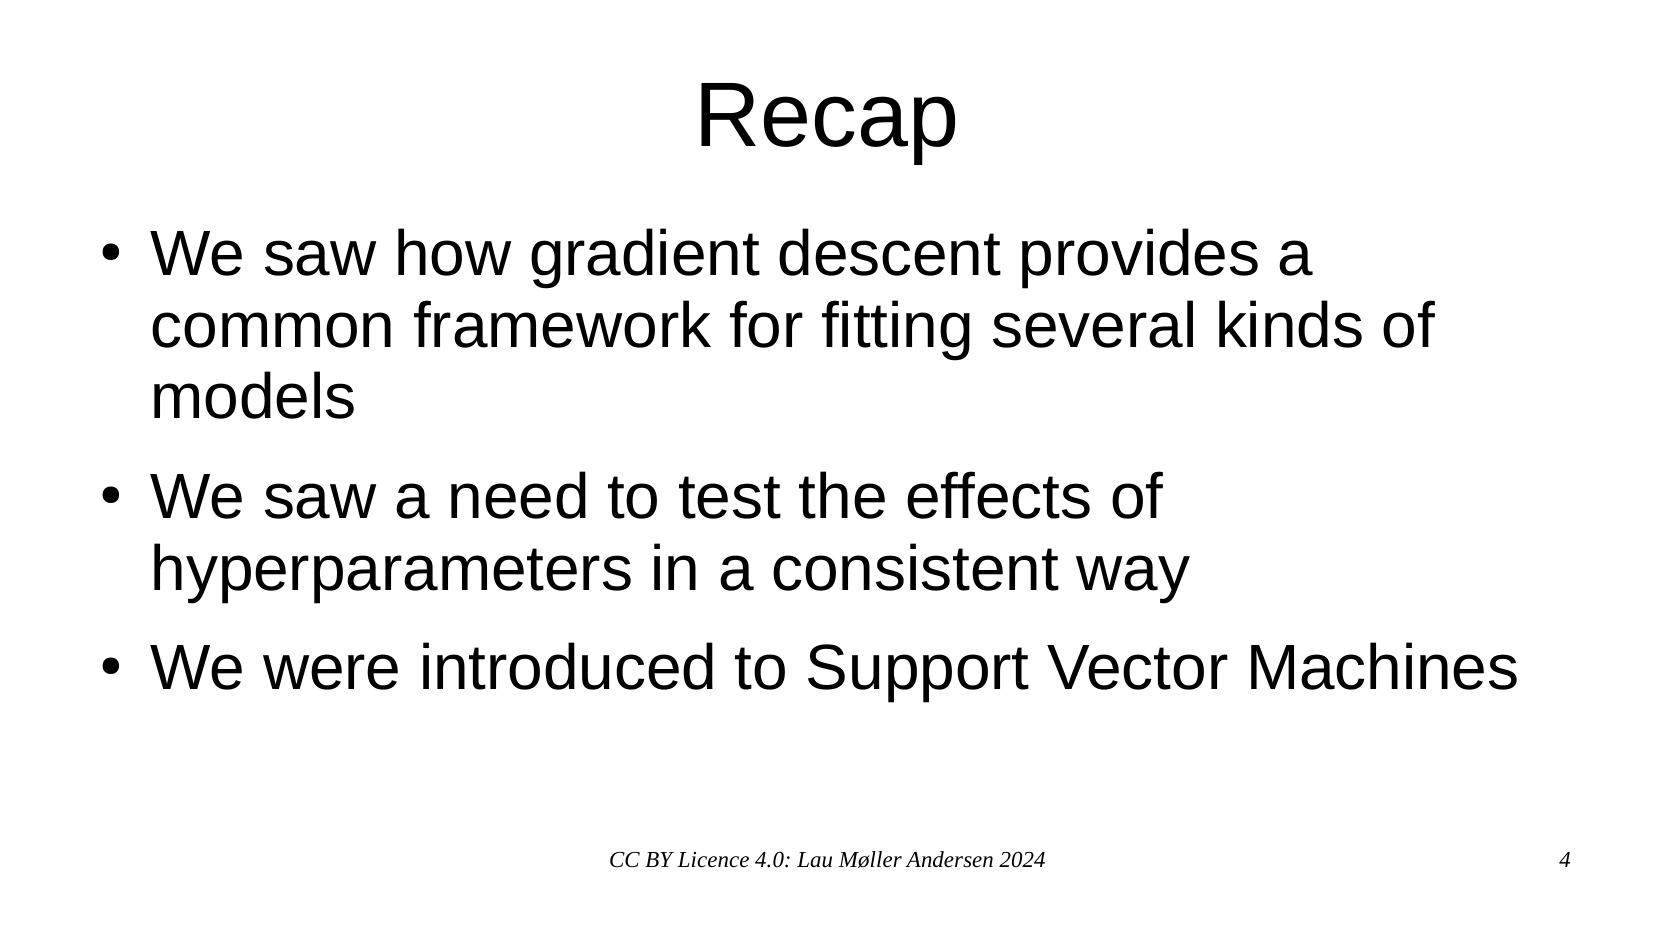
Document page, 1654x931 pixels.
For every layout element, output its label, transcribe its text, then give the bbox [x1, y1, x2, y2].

title Recap [82, 37, 1571, 193]
list We saw how gradient descent provides a common framework for fitting several kinds of models We saw a need to test the effects of hyperparameters in a consistent way We were introduced to Support Vector Machines [82, 217, 1571, 758]
